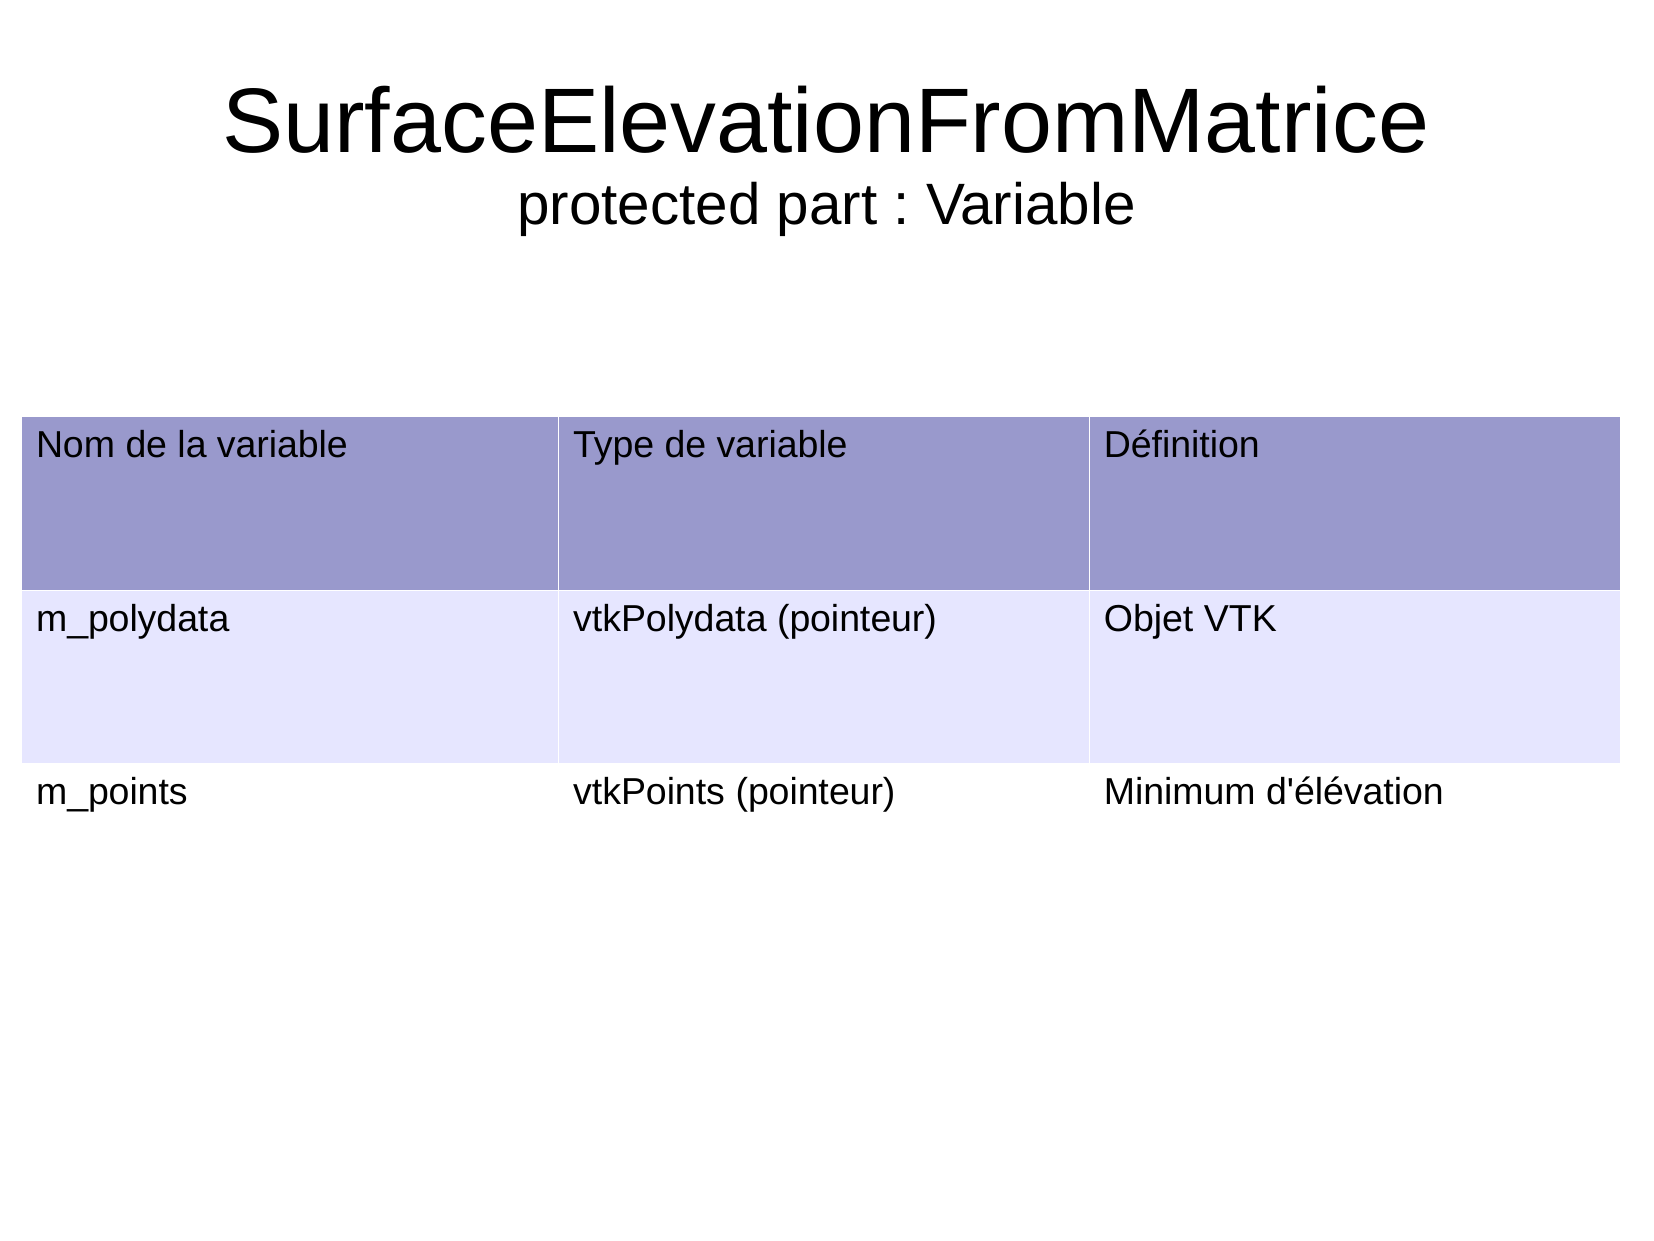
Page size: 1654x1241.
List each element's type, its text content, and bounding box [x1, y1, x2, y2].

table_cell m_points [22, 764, 558, 937]
table_cell vtkPoints (pointeur) [559, 764, 1089, 937]
table_cell m_polydata [22, 591, 558, 763]
table_header Type de variable [559, 417, 1089, 590]
table_header Nom de la variable [22, 417, 558, 590]
table_cell Objet VTK [1090, 591, 1620, 763]
table_cell vtkPolydata (pointeur) [559, 591, 1089, 763]
table_cell Minimum d'élévation [1090, 764, 1620, 937]
table_header Définition [1090, 417, 1620, 590]
title SurfaceElevationFromMatrice protected part : Variable [82, 49, 1571, 257]
